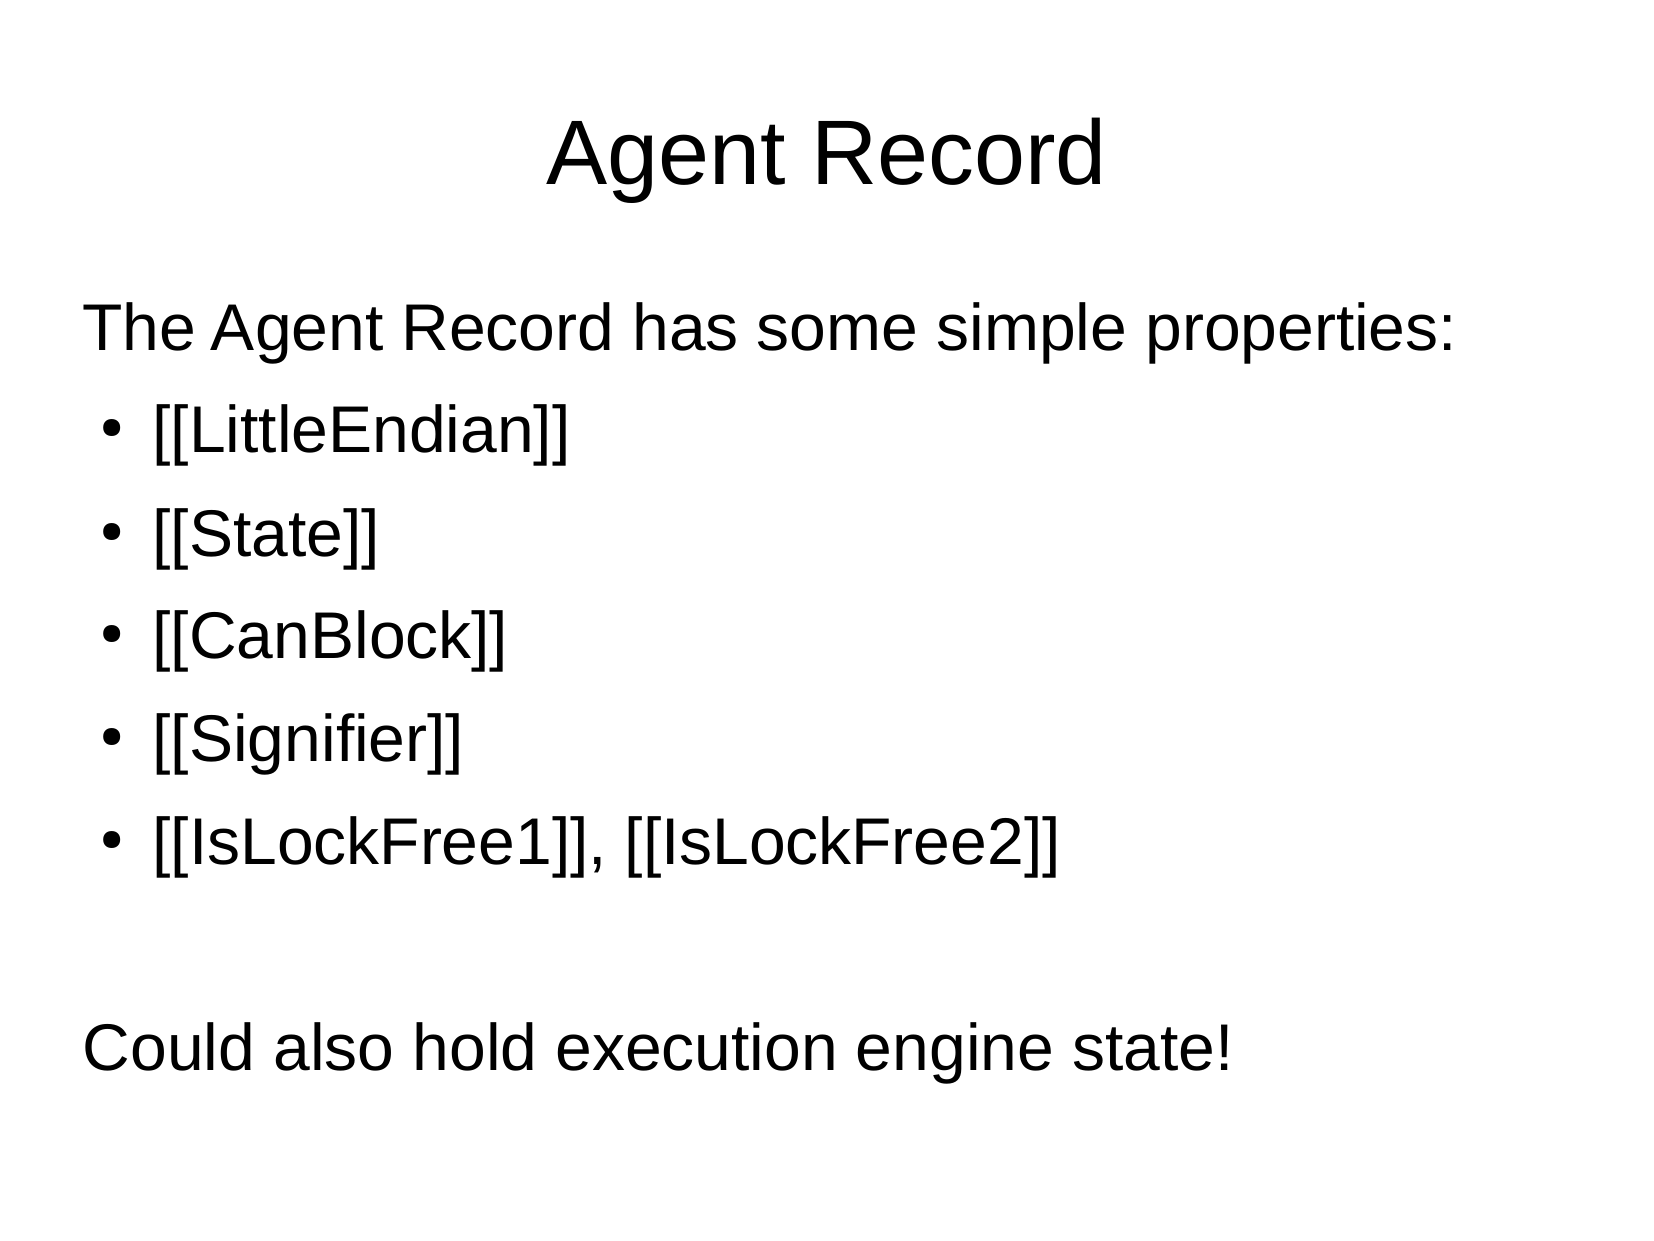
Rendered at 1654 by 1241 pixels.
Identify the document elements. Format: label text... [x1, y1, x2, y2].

list The Agent Record has some simple properties: [[LittleEndian]] [[State]] [[CanBlock]] [[Signifier]] [[IsLockFree1]], [[IsLockFree2]] Could also hold execution engine state! [82, 290, 1571, 1093]
title Agent Record [82, 49, 1571, 257]
